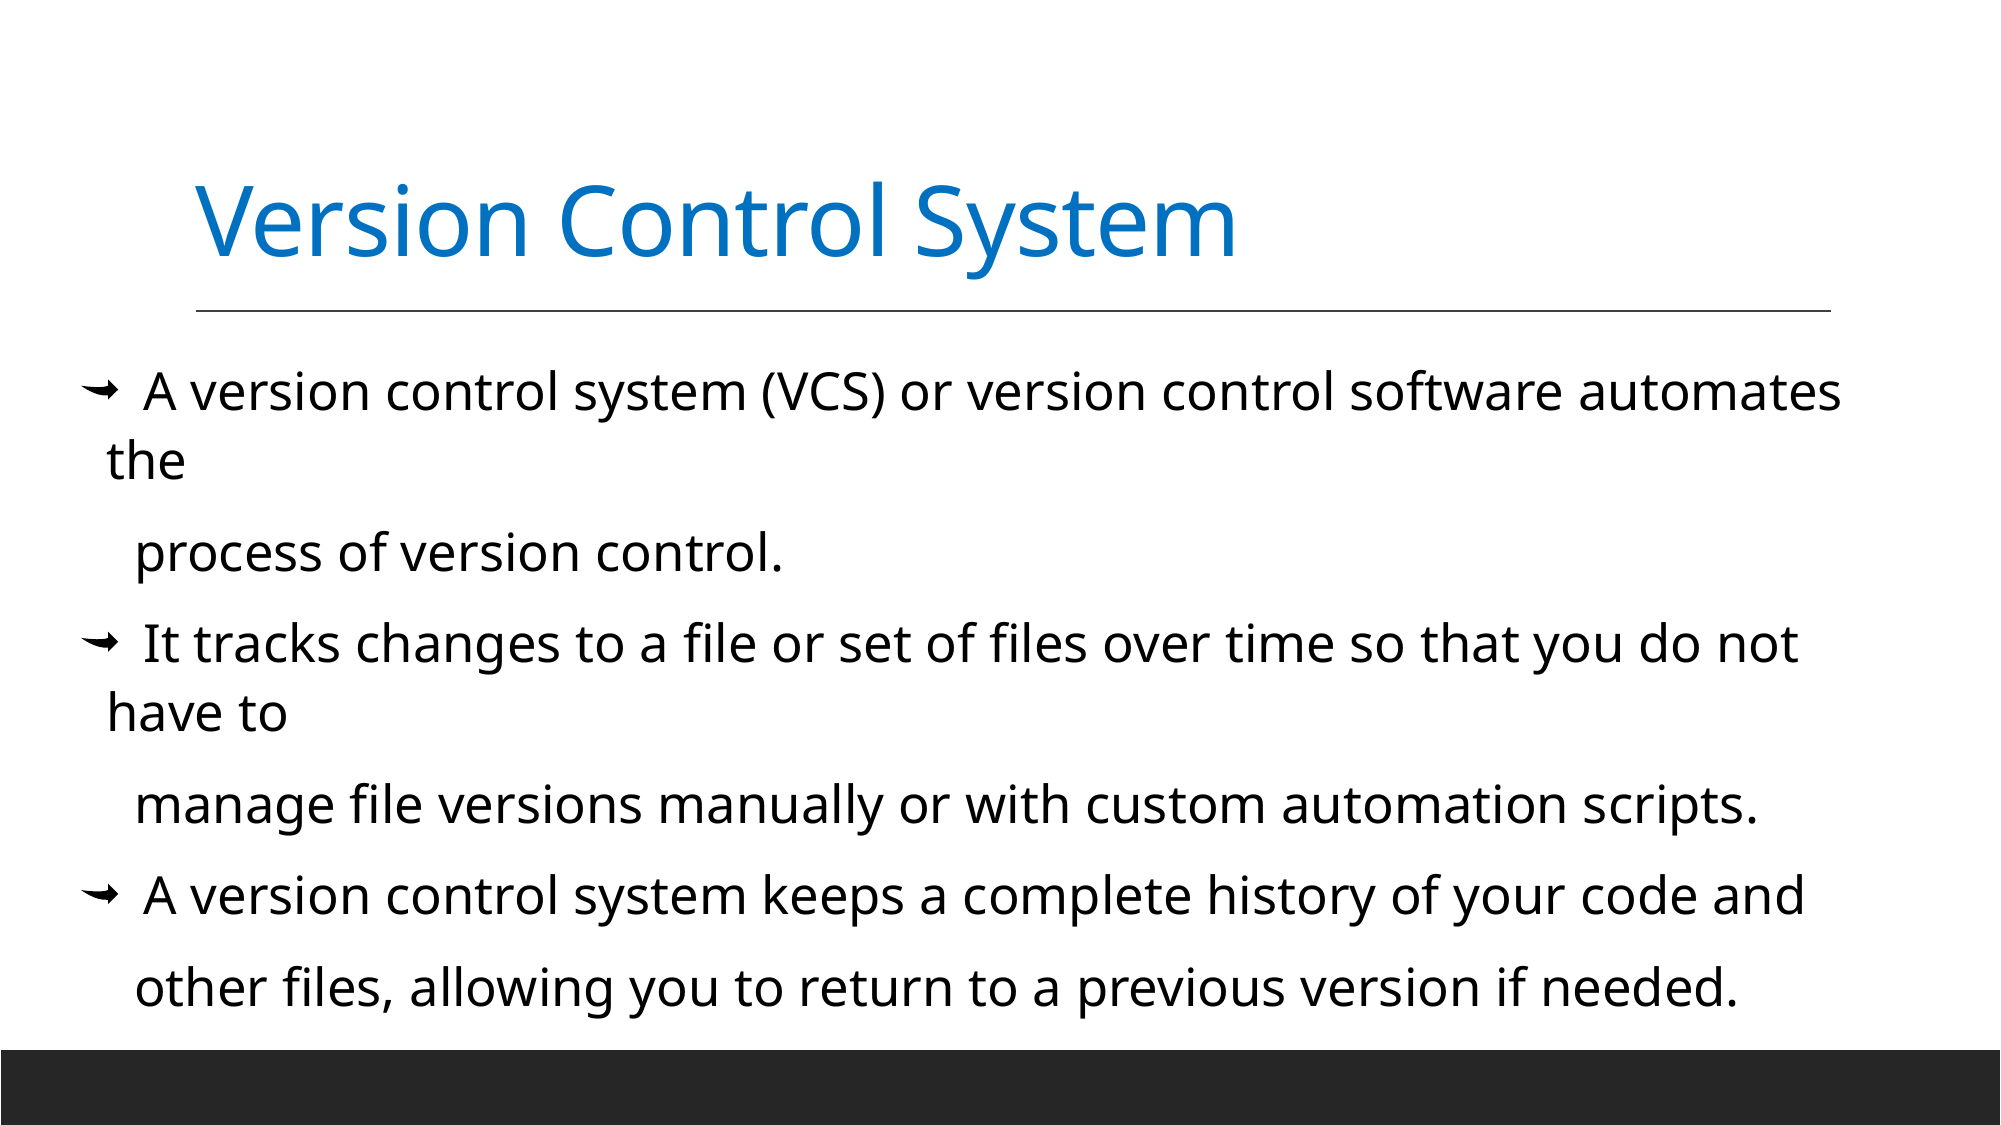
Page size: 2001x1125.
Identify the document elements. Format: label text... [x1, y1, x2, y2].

list A version control system (VCS) or version control software automates the process of version control. It tracks changes to a file or set of files over time so that you do not have to manage file versions manually or with custom automation scripts. A version control system keeps a complete history of your code and other files, allowing you to return to a previous version if needed. [79, 344, 1931, 1030]
title Version Control System [180, 47, 1831, 286]
